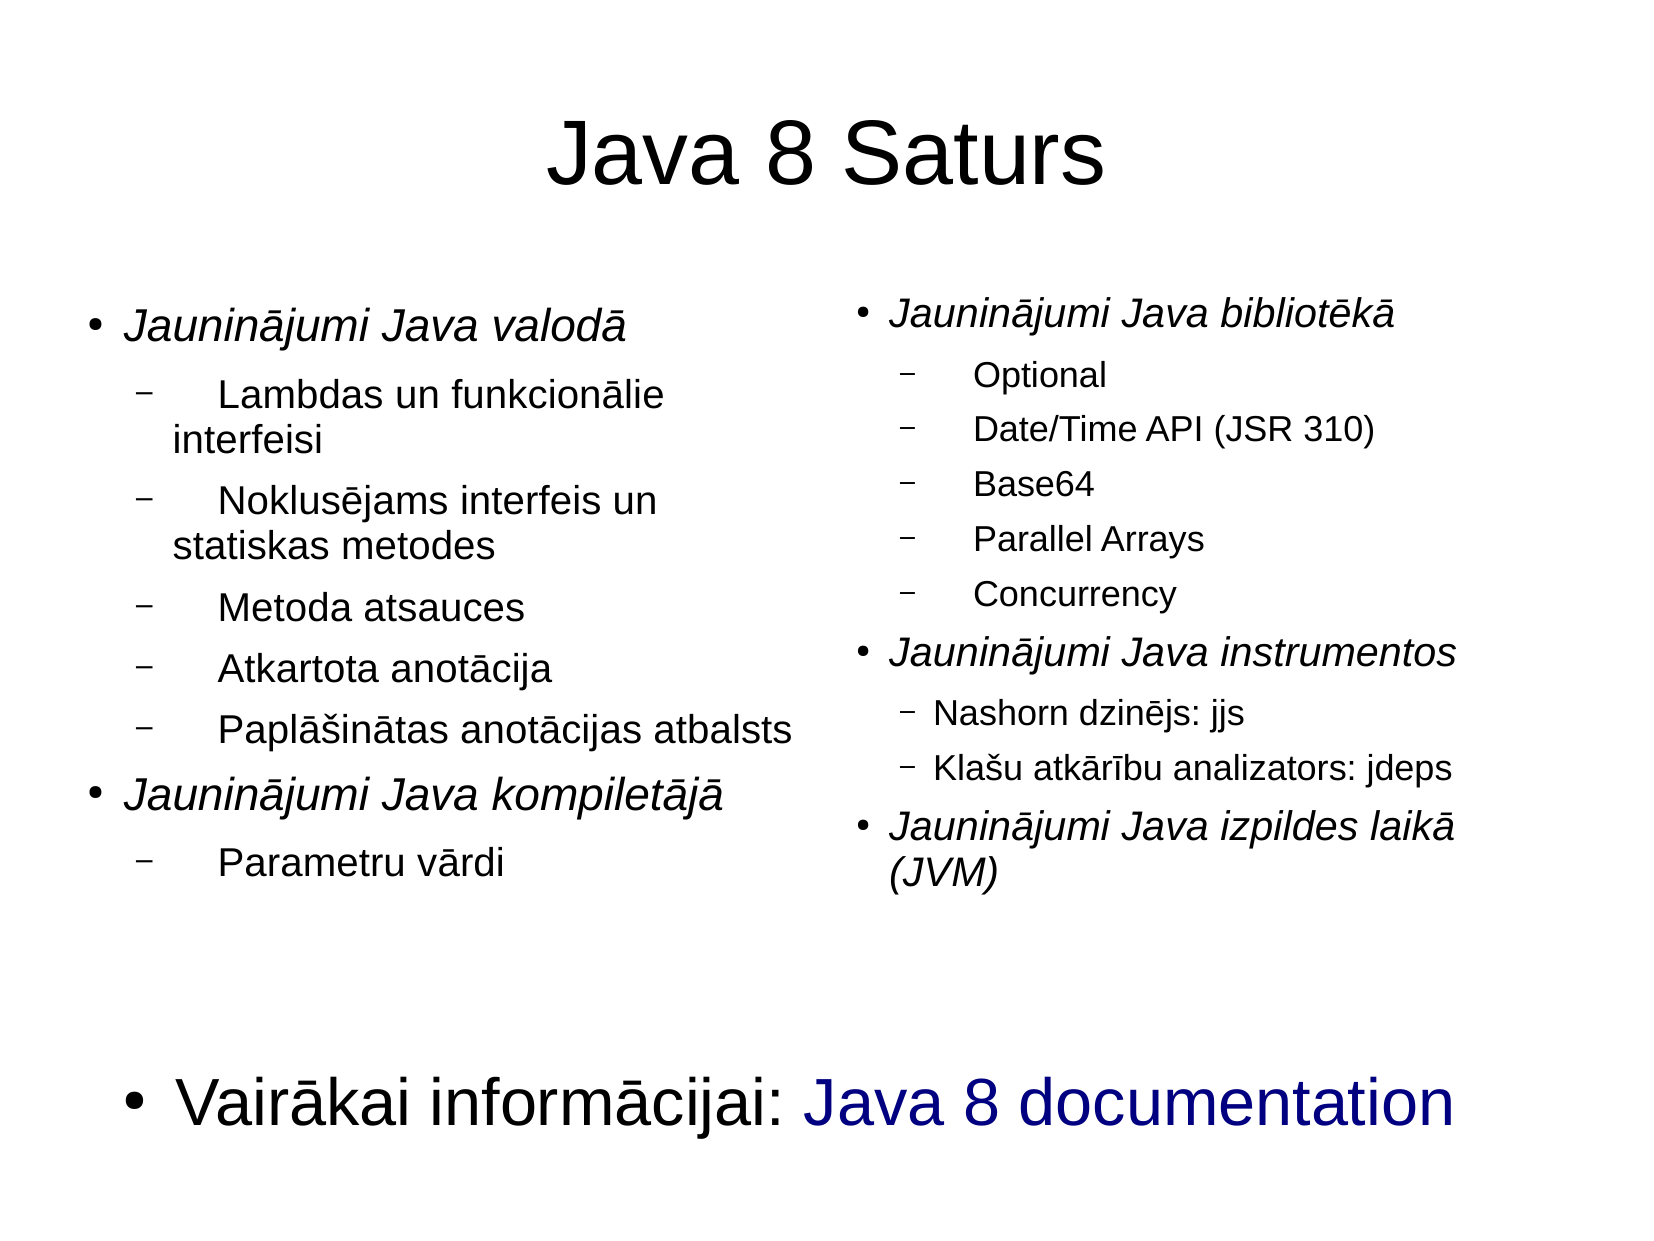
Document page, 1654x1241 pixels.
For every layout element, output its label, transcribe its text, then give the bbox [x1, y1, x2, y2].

list Jauninājumi Java valodā Lambdas un funkcionālie interfeisi Noklusējams interfeis un statiskas metodes Metoda atsauces Atkartota anotācija Paplāšinātas anotācijas atbalsts Jauninājumi Java kompiletājā Parametru vārdi [75, 300, 802, 895]
list Jauninājumi Java bibliotēkā Optional Date/Time API (JSR 310) Base64 Parallel Arrays Concurrency Jauninājumi Java instrumentos Nashorn dzinējs: jjs Klašu atkārību analizators: jdeps Jauninājumi Java izpildes laikā (JVM) [845, 290, 1572, 901]
title Java 8 Saturs [82, 49, 1571, 257]
list Vairākai informācijai: Java 8 documentation [105, 1065, 1594, 1241]
